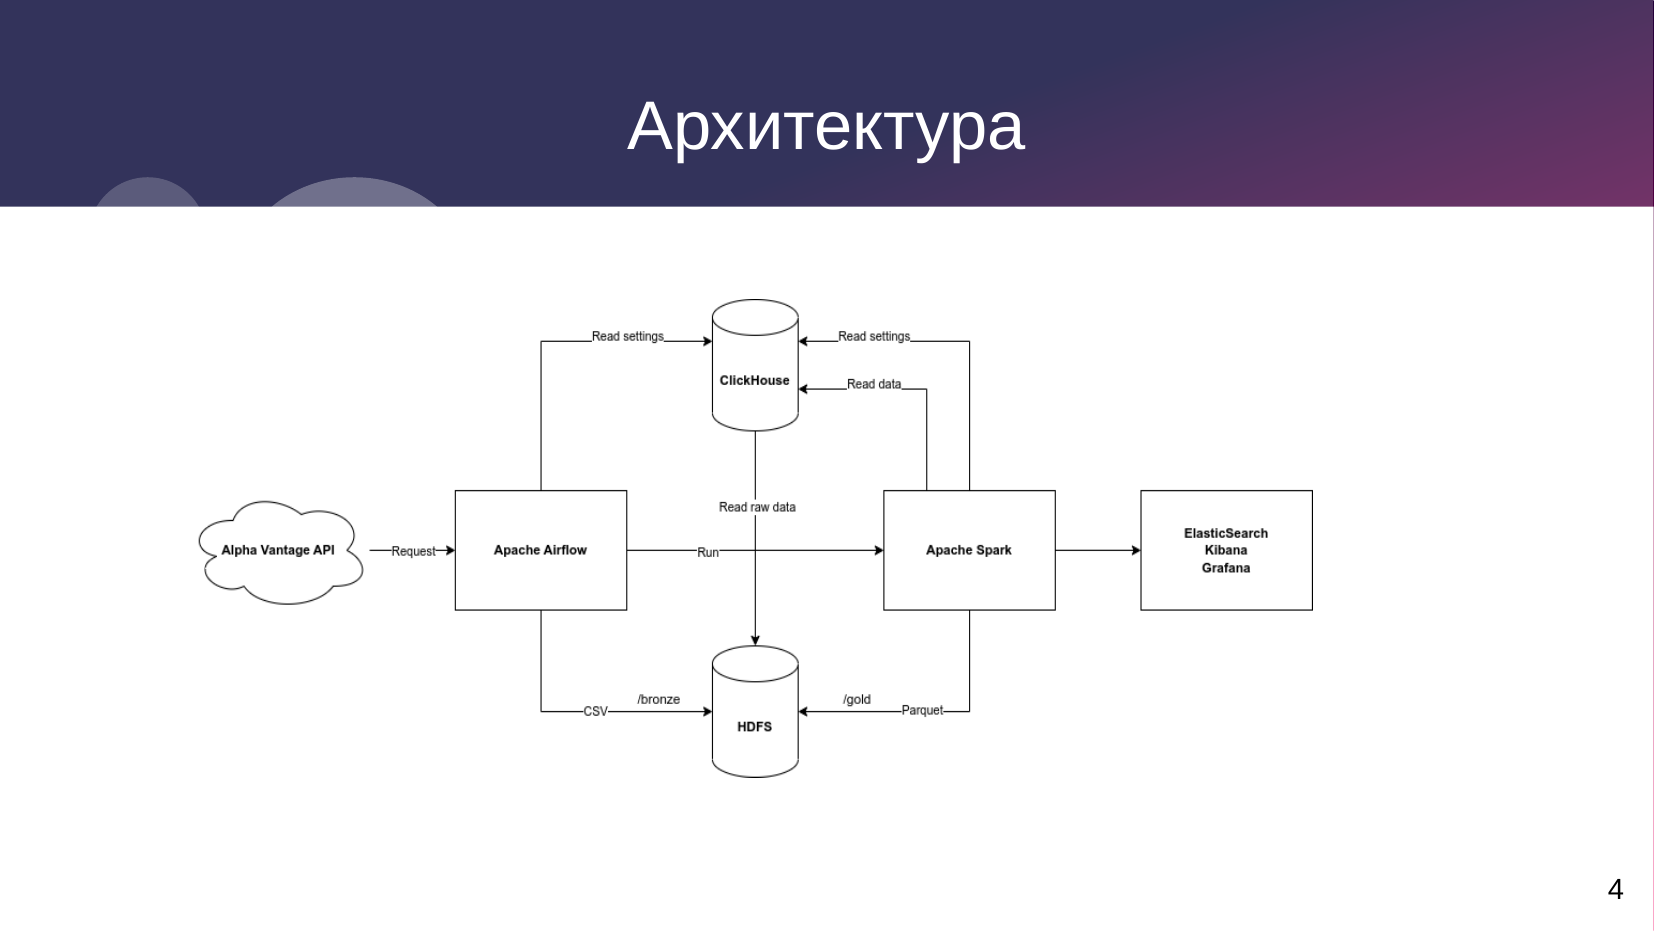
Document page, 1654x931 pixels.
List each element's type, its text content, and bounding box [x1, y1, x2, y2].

picture [187, 299, 1313, 779]
title Архитектура [88, 44, 1565, 207]
